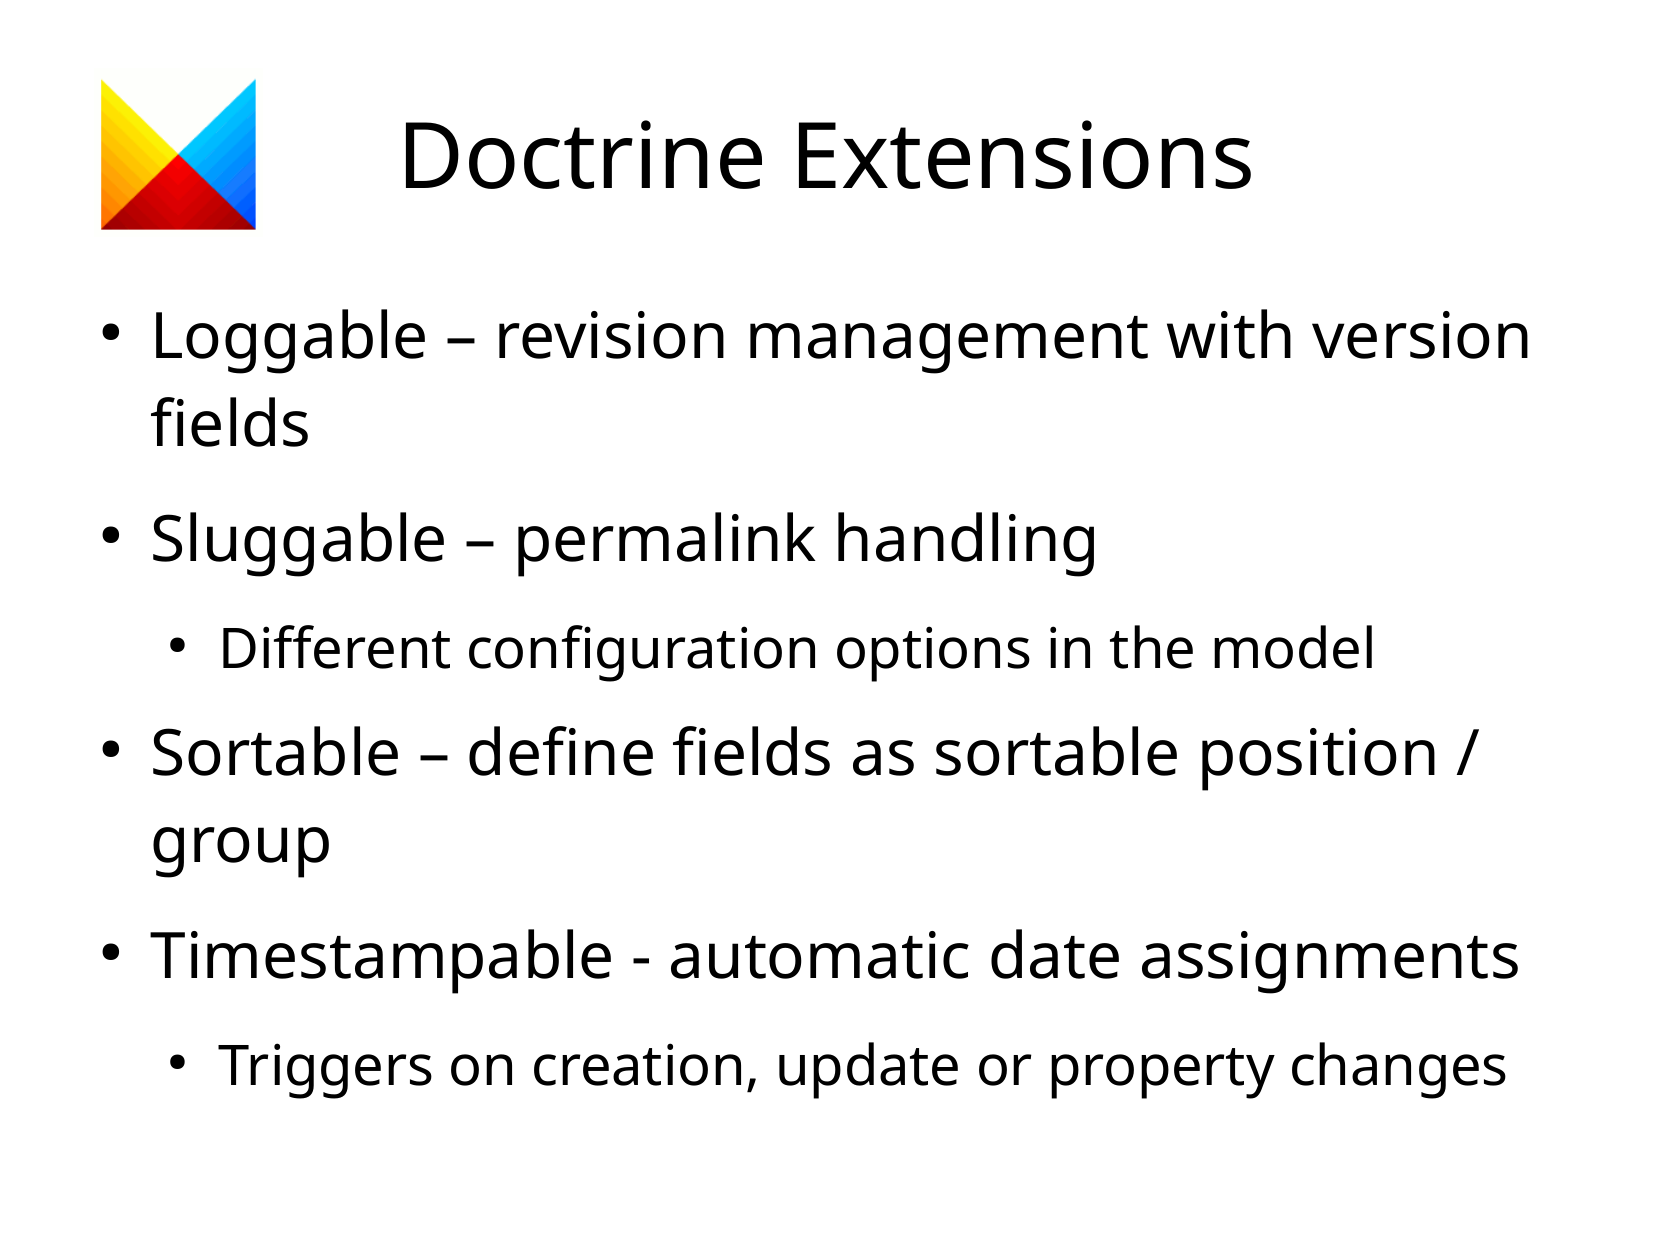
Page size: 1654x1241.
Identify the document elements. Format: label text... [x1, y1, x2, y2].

list Loggable – revision management with version fields Sluggable – permalink handling Different configuration options in the model Sortable – define fields as sortable position / group Timestampable - automatic date assignments Triggers on creation, update or property changes [82, 290, 1571, 1109]
title Doctrine Extensions [82, 49, 1571, 257]
